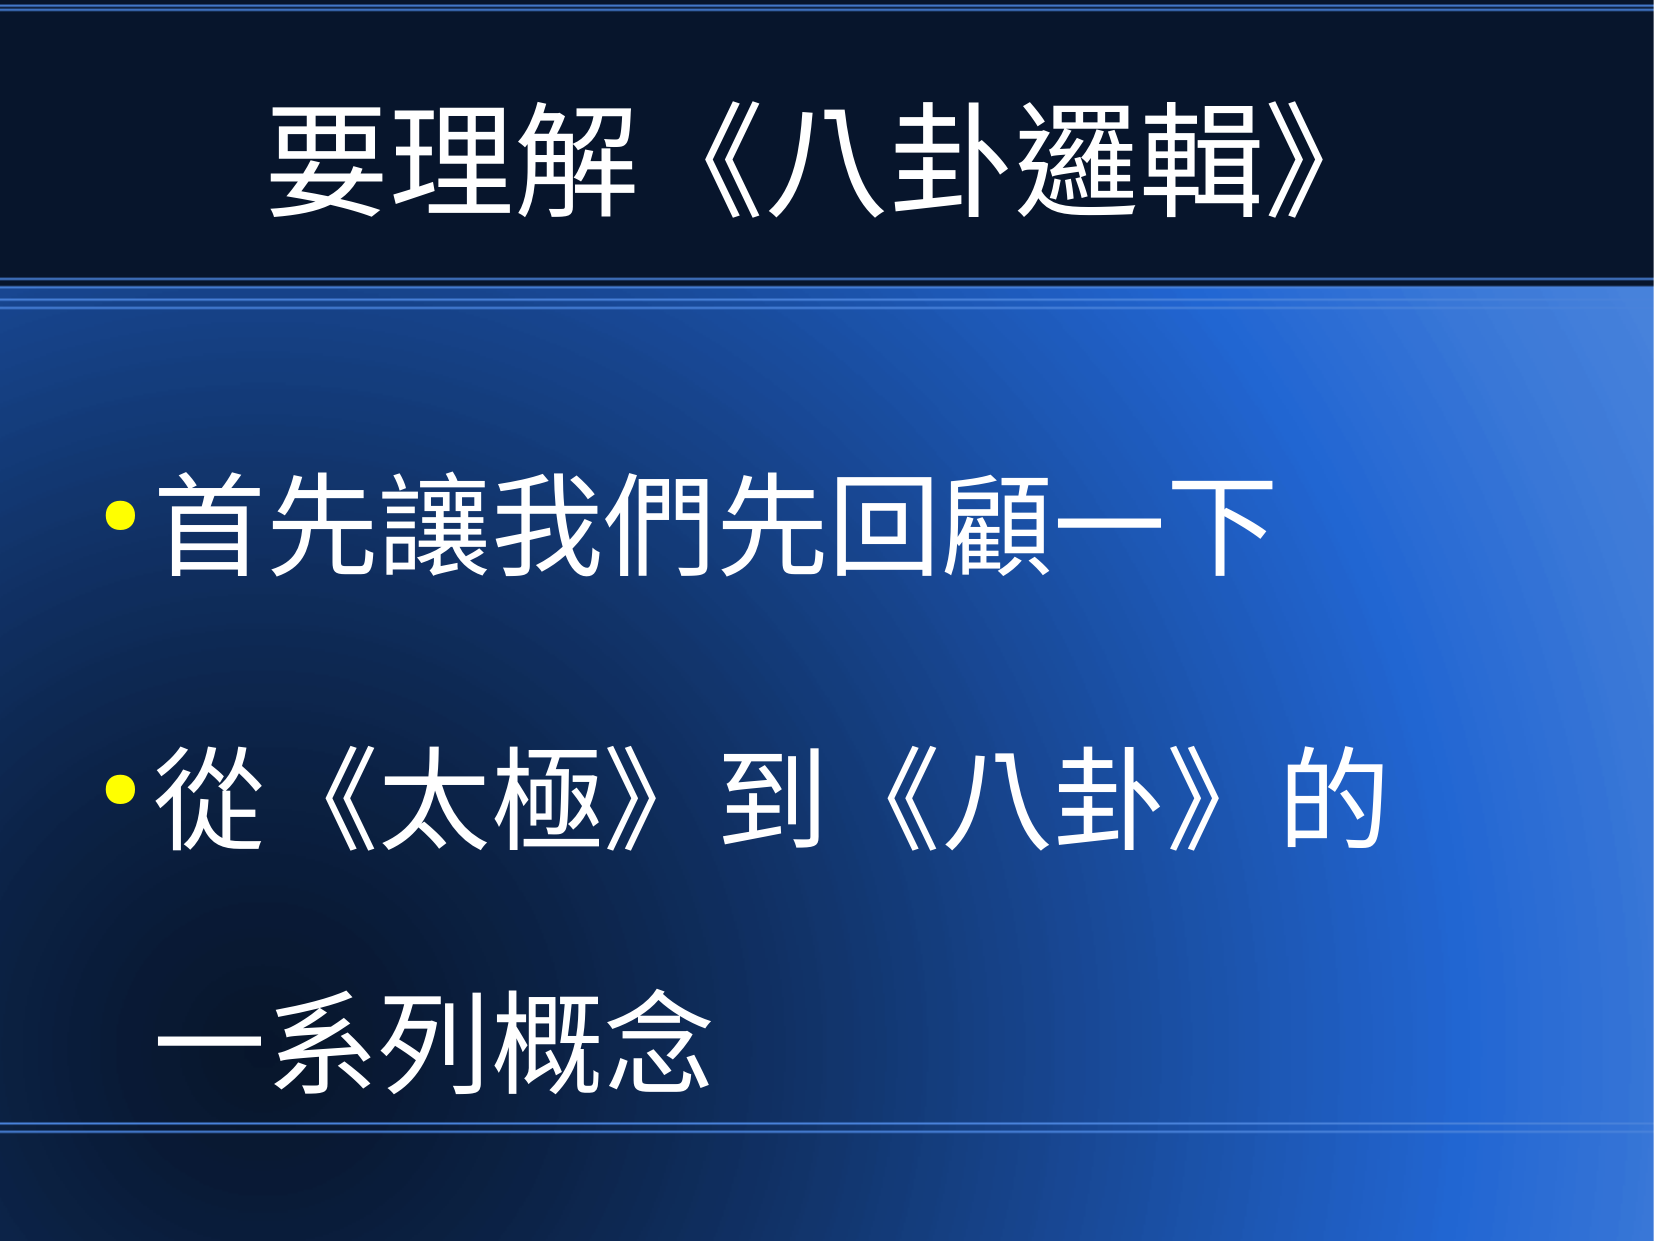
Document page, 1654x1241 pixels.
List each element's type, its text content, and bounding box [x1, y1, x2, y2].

title 要理解《八卦邏輯》 [82, 49, 1571, 257]
picture [0, 0, 1654, 1241]
list 首先讓我們先回顧一下 從《太極》到《八卦》的 一系列概念 [82, 355, 1571, 1241]
